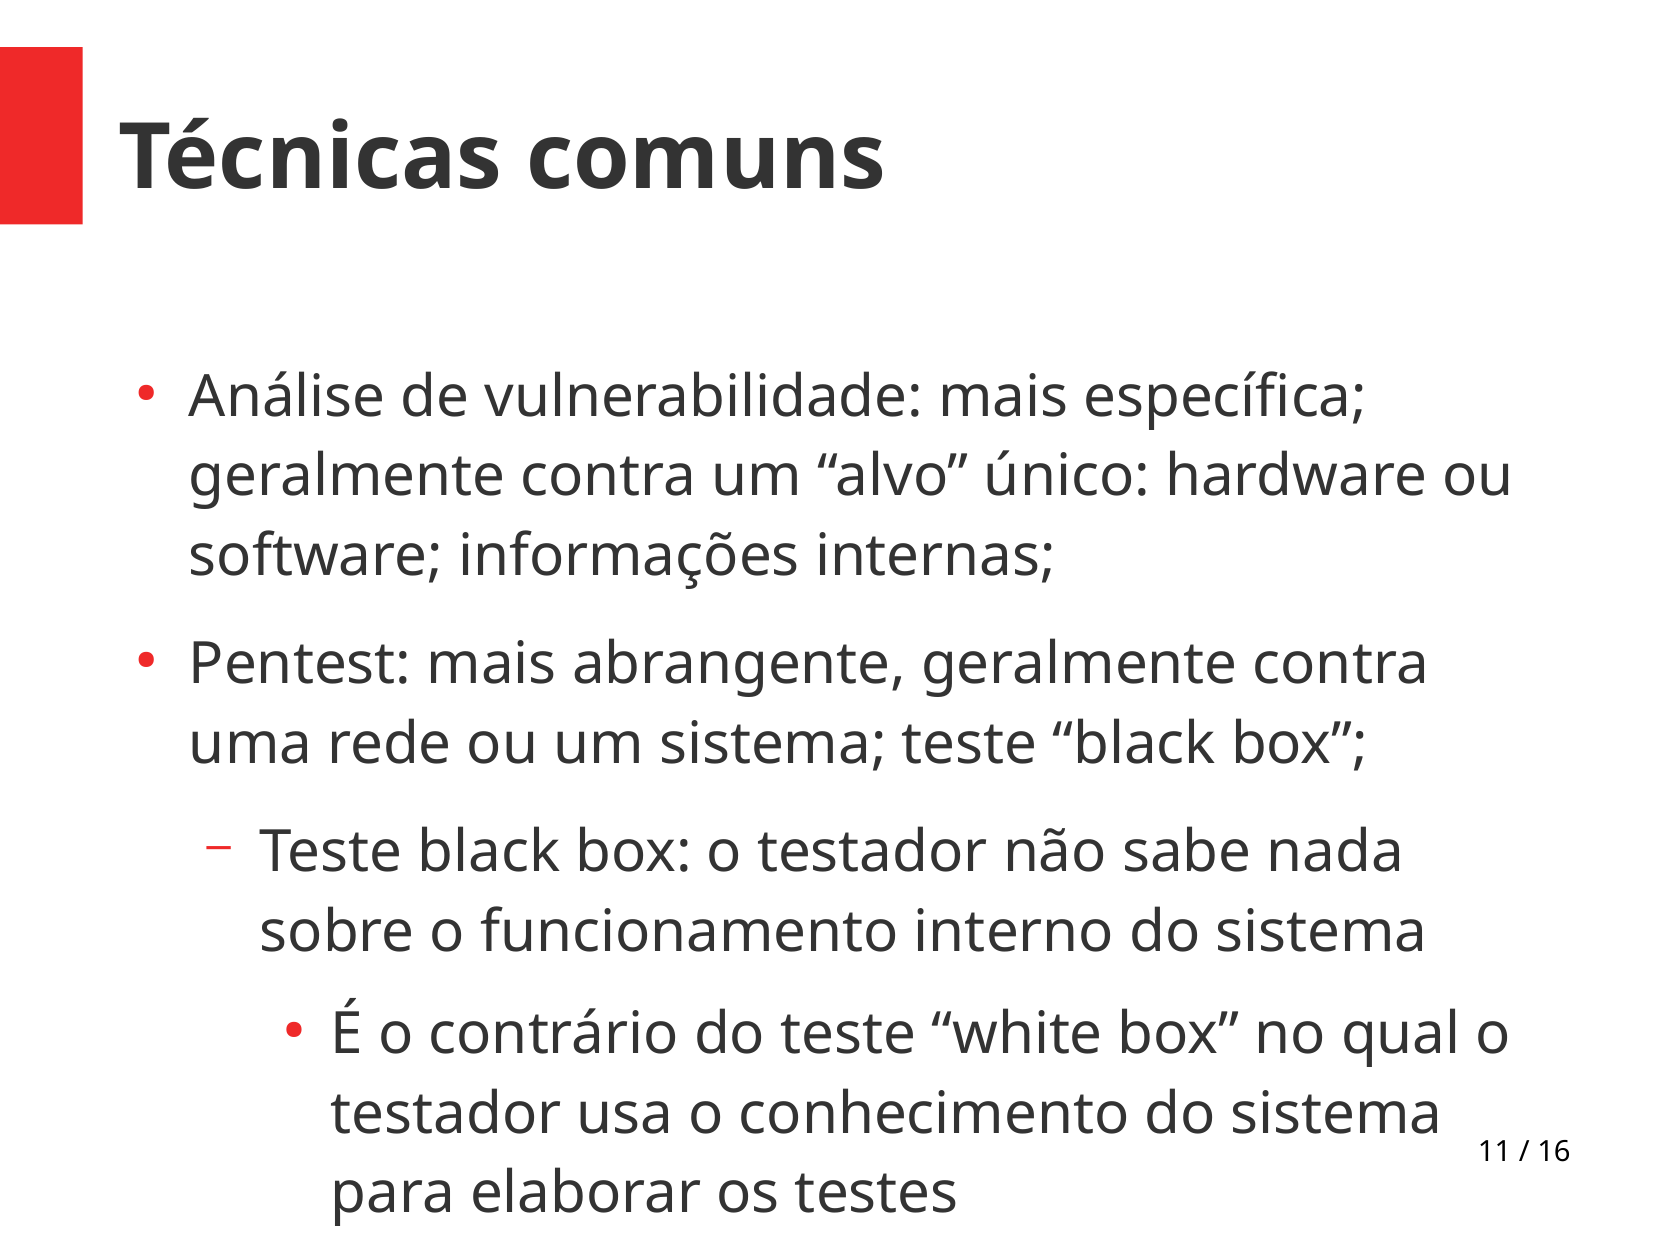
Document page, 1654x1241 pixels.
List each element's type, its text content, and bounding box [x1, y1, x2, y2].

title Técnicas comuns [118, 49, 1571, 257]
list Análise de vulnerabilidade: mais específica; geralmente contra um “alvo” único: hardware ou software; informações internas; Pentest: mais abrangente, geralmente contra uma rede ou um sistema; teste “black box”; Teste black box: o testador não sabe nada sobre o funcionamento interno do sistema É o contrário do teste “white box” no qual o testador usa o conhecimento do sistema para elaborar os testes [118, 354, 1536, 1074]
